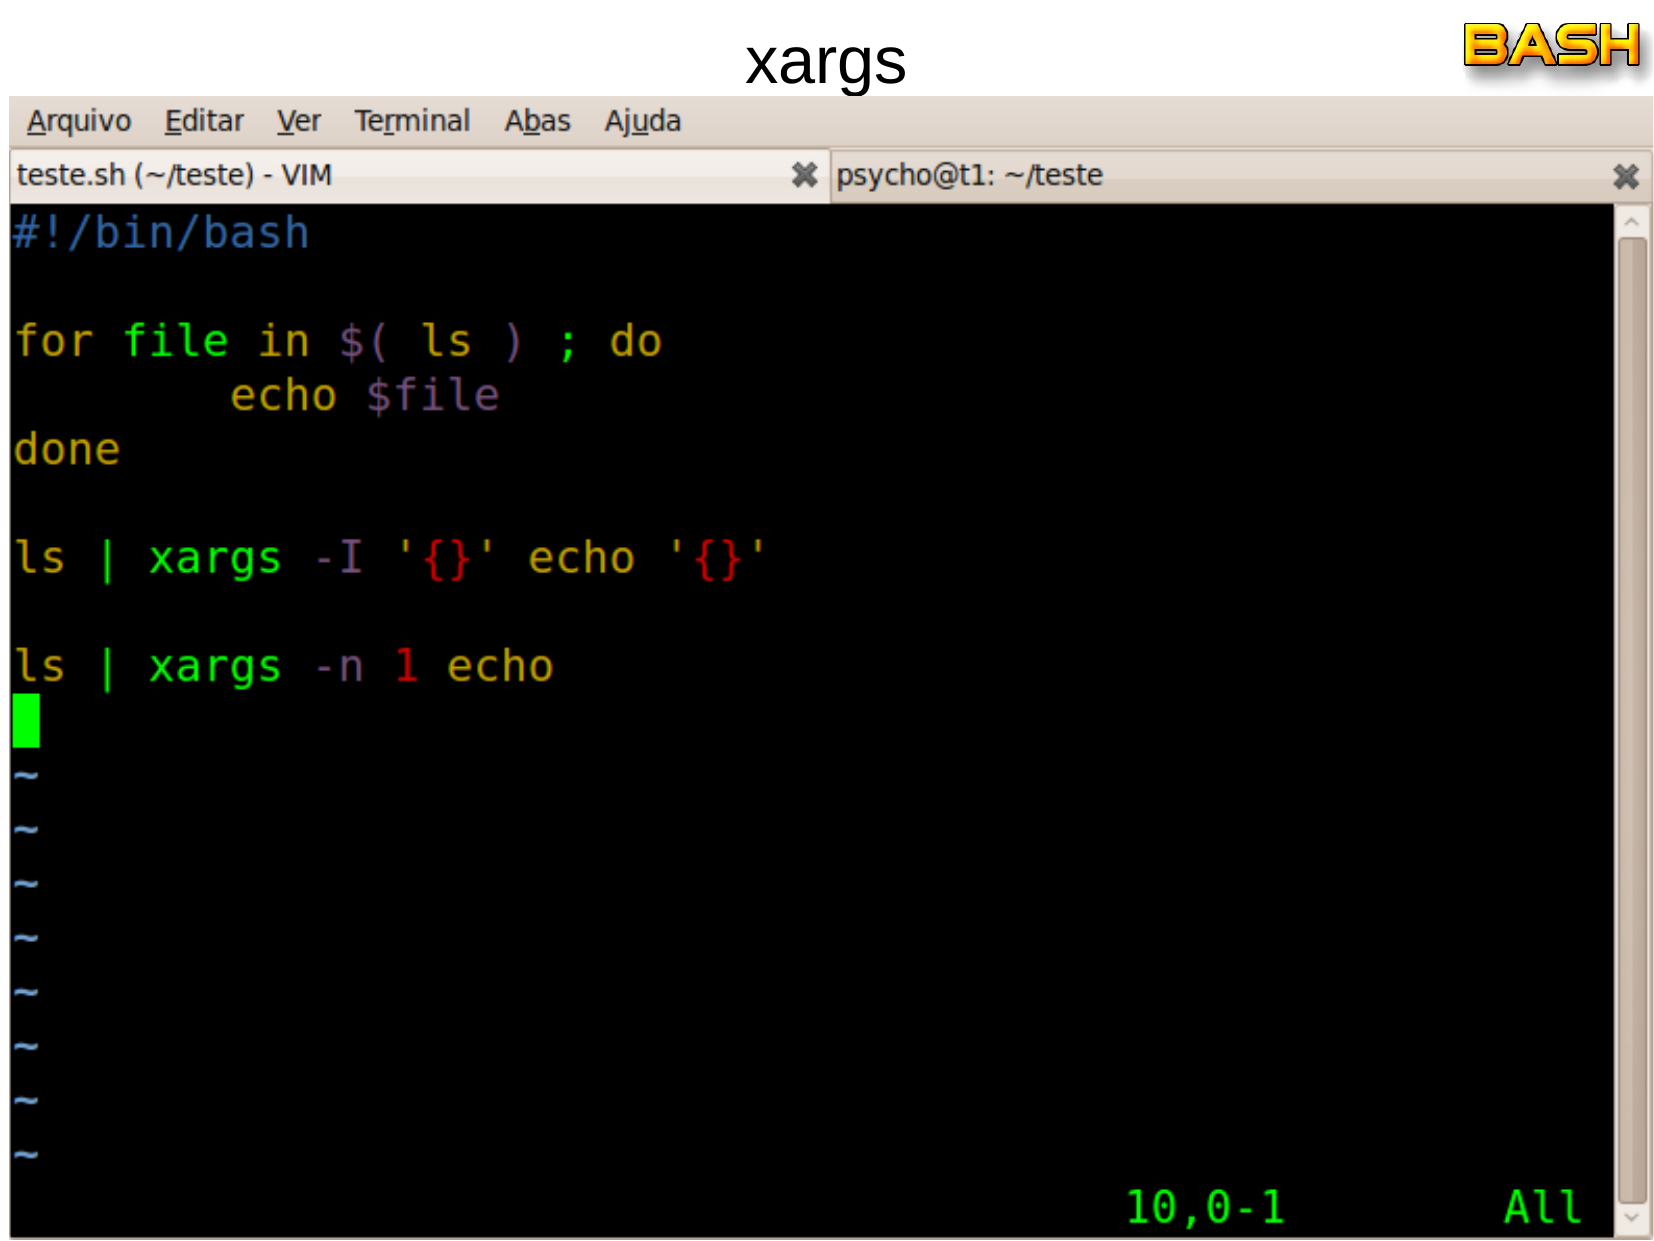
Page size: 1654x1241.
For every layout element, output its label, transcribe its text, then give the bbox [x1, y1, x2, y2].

picture [9, 0, 1654, 1241]
title xargs [82, 22, 1571, 96]
